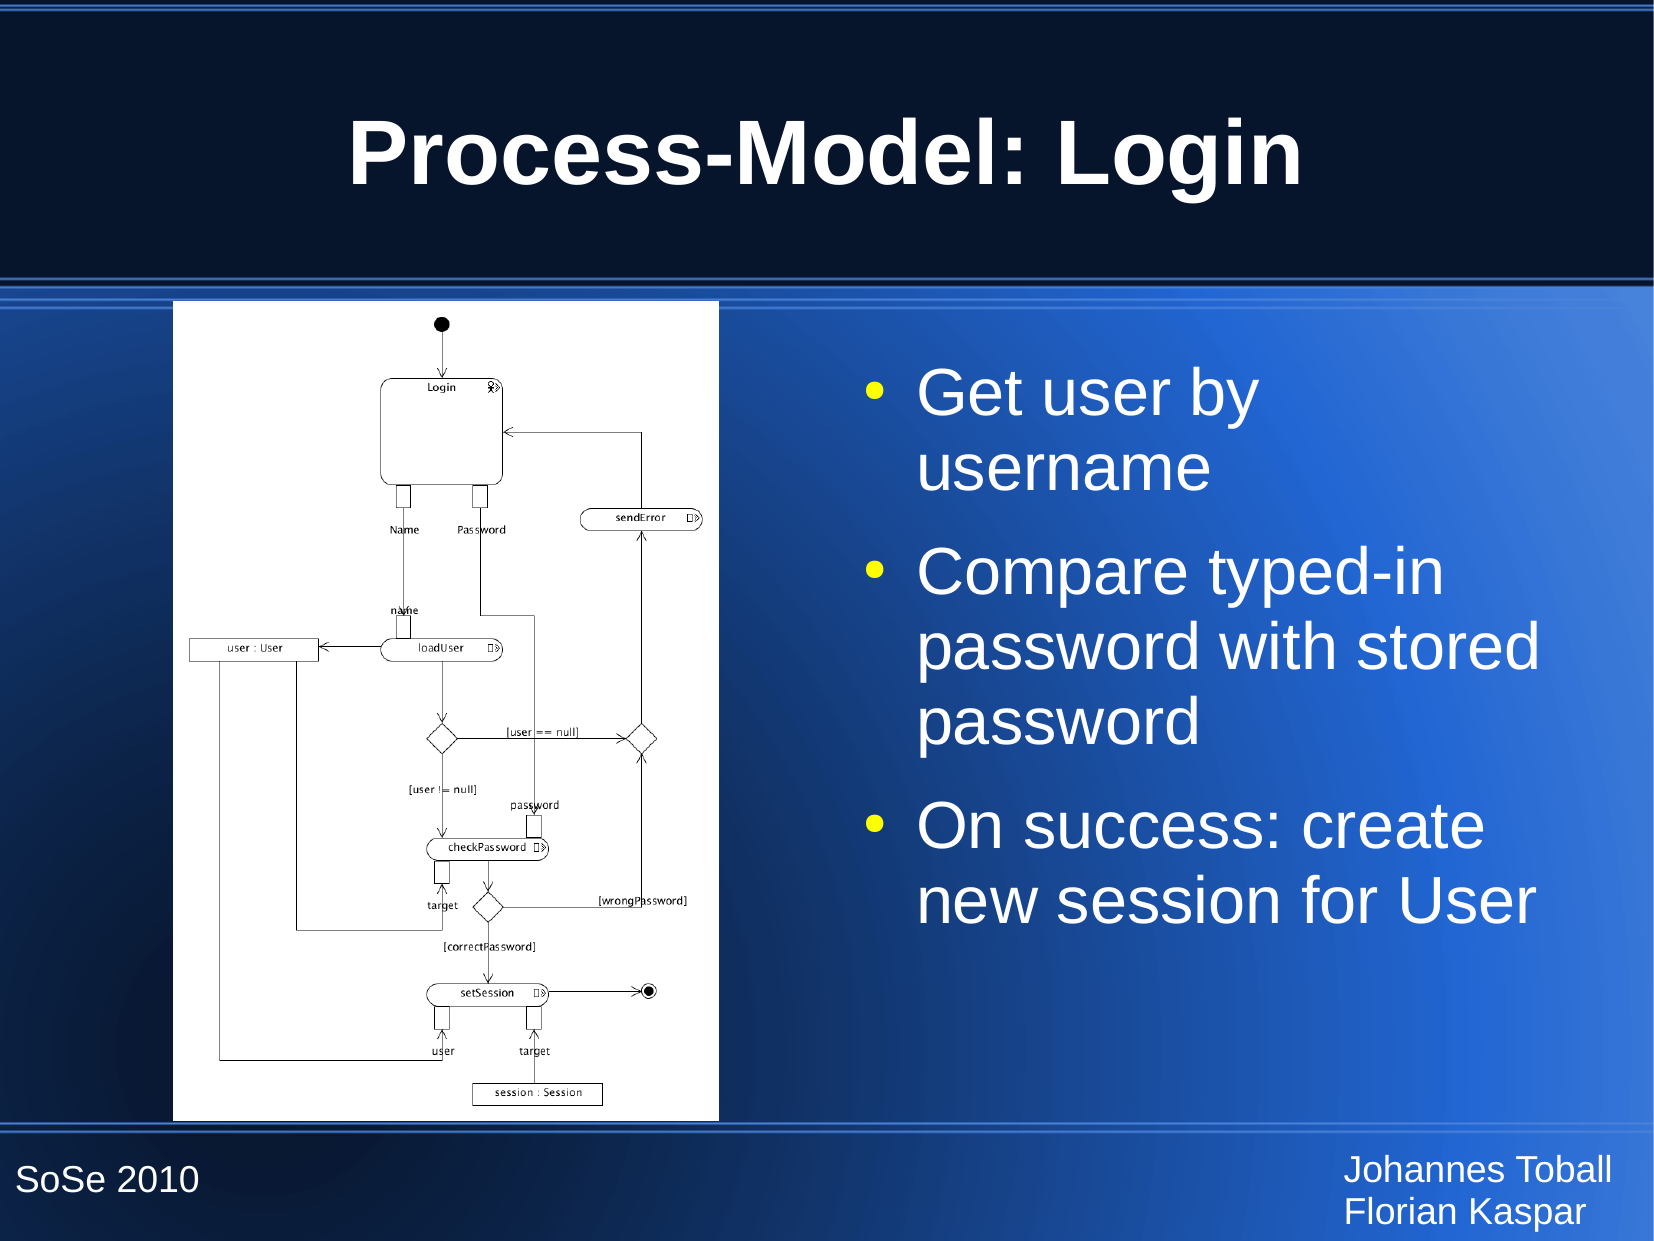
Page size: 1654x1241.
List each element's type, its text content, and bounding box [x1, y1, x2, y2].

picture [0, 0, 1654, 1241]
list Get user by username Compare typed-in password with stored password On success: create new session for User [845, 355, 1572, 1159]
text_box SoSe 2010 [0, 1151, 325, 1209]
text_box Johannes Toball Florian Kaspar [1328, 1141, 1654, 1241]
title Process-Model: Login [82, 49, 1571, 257]
